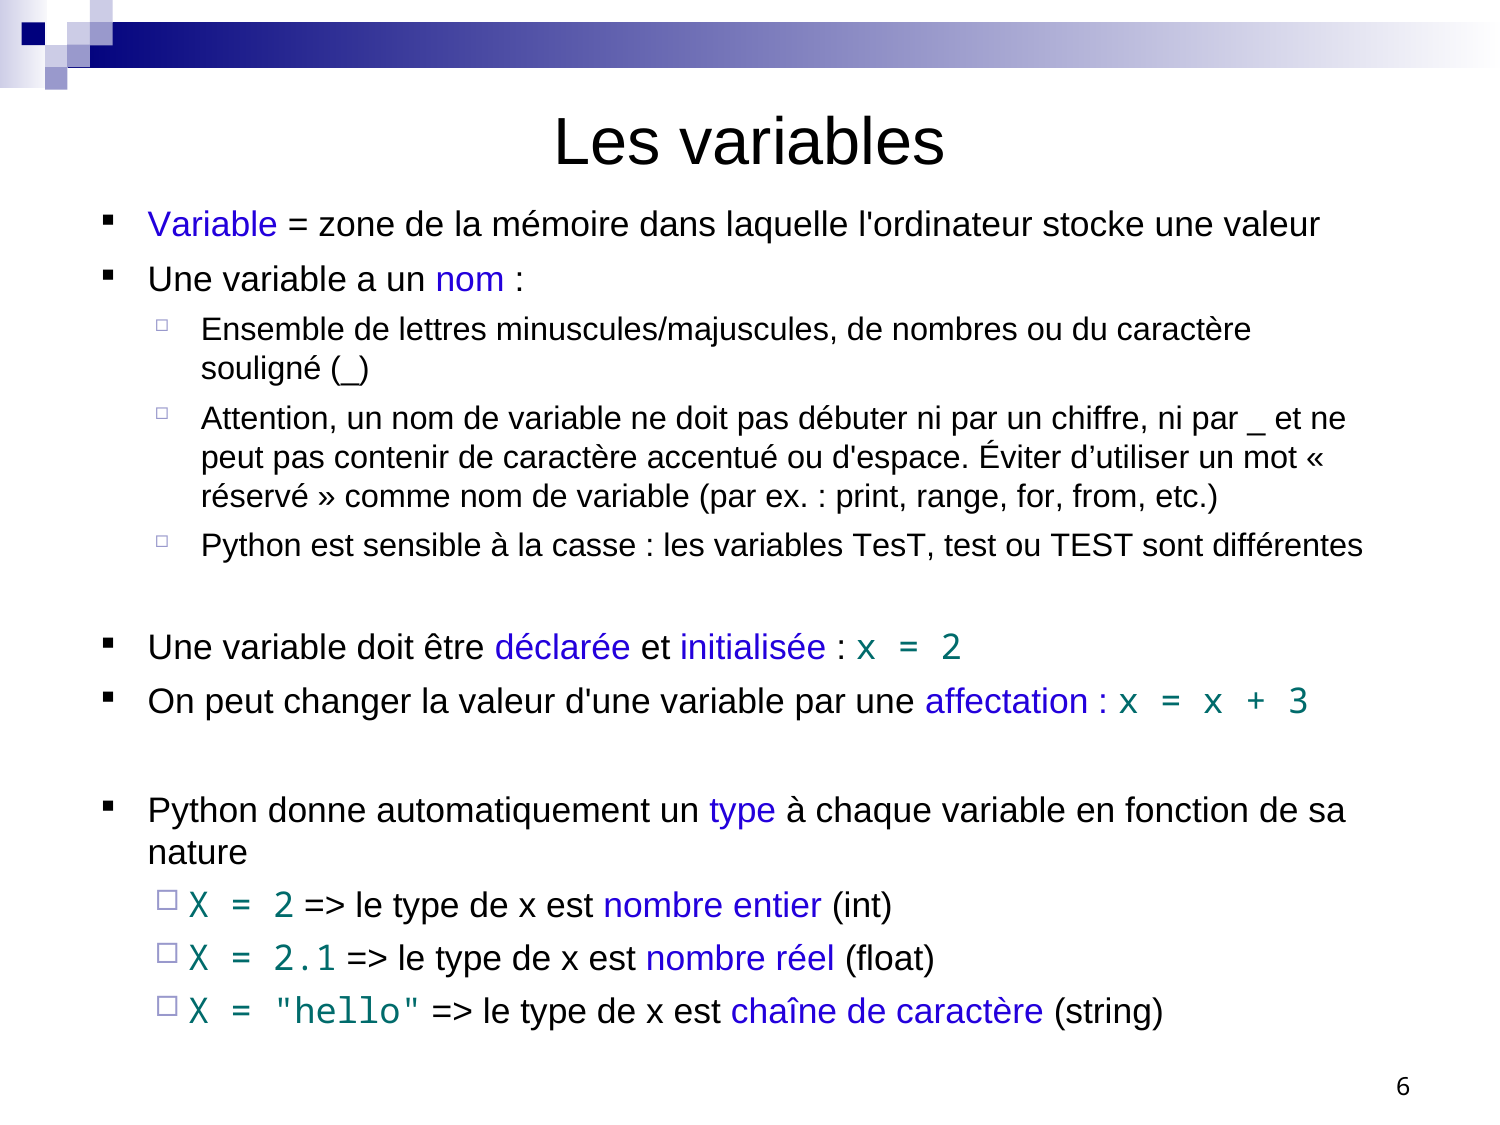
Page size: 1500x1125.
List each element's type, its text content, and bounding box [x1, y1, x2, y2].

title Les variables [75, 69, 1426, 207]
list Variable = zone de la mémoire dans laquelle l'ordinateur stocke une valeur Une variable a un nom : Ensemble de lettres minuscules/majuscules, de nombres ou du caractère souligné (_) Attention, un nom de variable ne doit pas débuter ni par un chiffre, ni par _ et ne peut pas contenir de caractère accentué ou d'espace. Éviter d’utiliser un mot « réservé » comme nom de variable (par ex. : print, range, for, from, etc.) Python est sensible à la casse : les variables TesT, test ou TEST sont différentes Une variable doit être déclarée et initialisée : x = 2 On peut changer la valeur d'une variable par une affectation : x = x + 3 Python donne automatiquement un type à chaque variable en fonction de sa nature X = 2 => le type de x est nombre entier (int) X = 2.1 => le type de x est nombre réel (float) X = "hello" => le type de x est chaîne de caractère (string) [86, 193, 1386, 1063]
